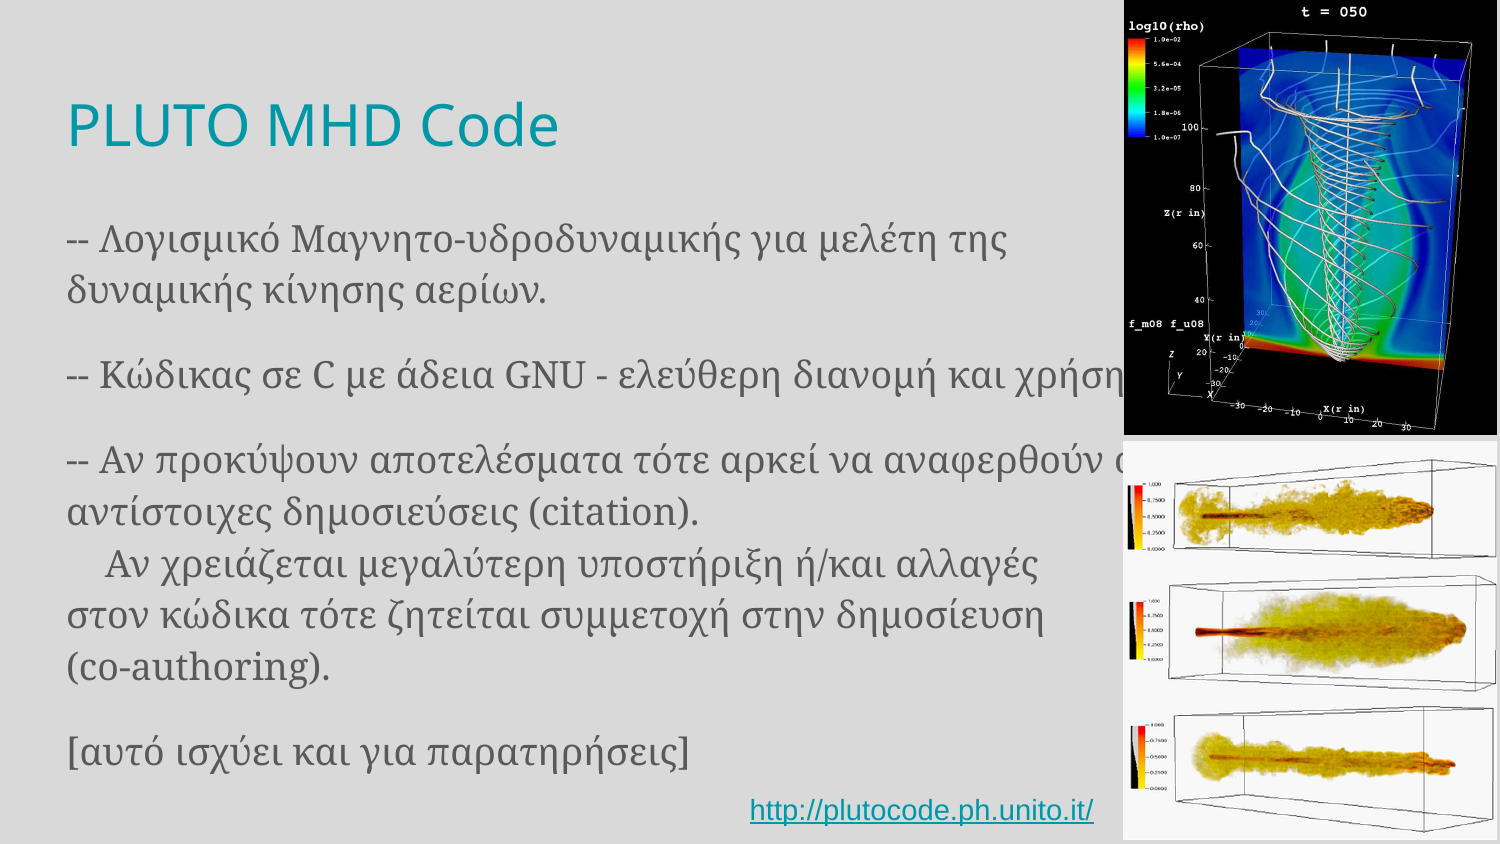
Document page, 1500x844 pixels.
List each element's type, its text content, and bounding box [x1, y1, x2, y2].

picture [1123, 0, 1497, 435]
title PLUTO MHD Code [51, 72, 1123, 167]
text_box http://plutocode.ph.unito.it/ [734, 776, 1201, 841]
picture [1123, 441, 1497, 840]
list -- Λογισμικό Μαγνητο-υδροδυναμικής για μελέτη της δυναμικής κίνησης αερίων. -- Κώδικας σε C με άδεια GNU - ελεύθερη διανομή και χρήση. -- Αν προκύψουν αποτελέσματα τότε αρκεί να αναφερθούν οι αντίστοιχες δημοσιεύσεις (citation). Αν χρειάζεται μεγαλύτερη υποστήριξη ή/και αλλαγές στον κώδικα τότε ζητείται συμμετοχή στην δημοσίευση (co-authoring). [αυτό ισχύει και για παρατηρήσεις] [51, 192, 1449, 803]
